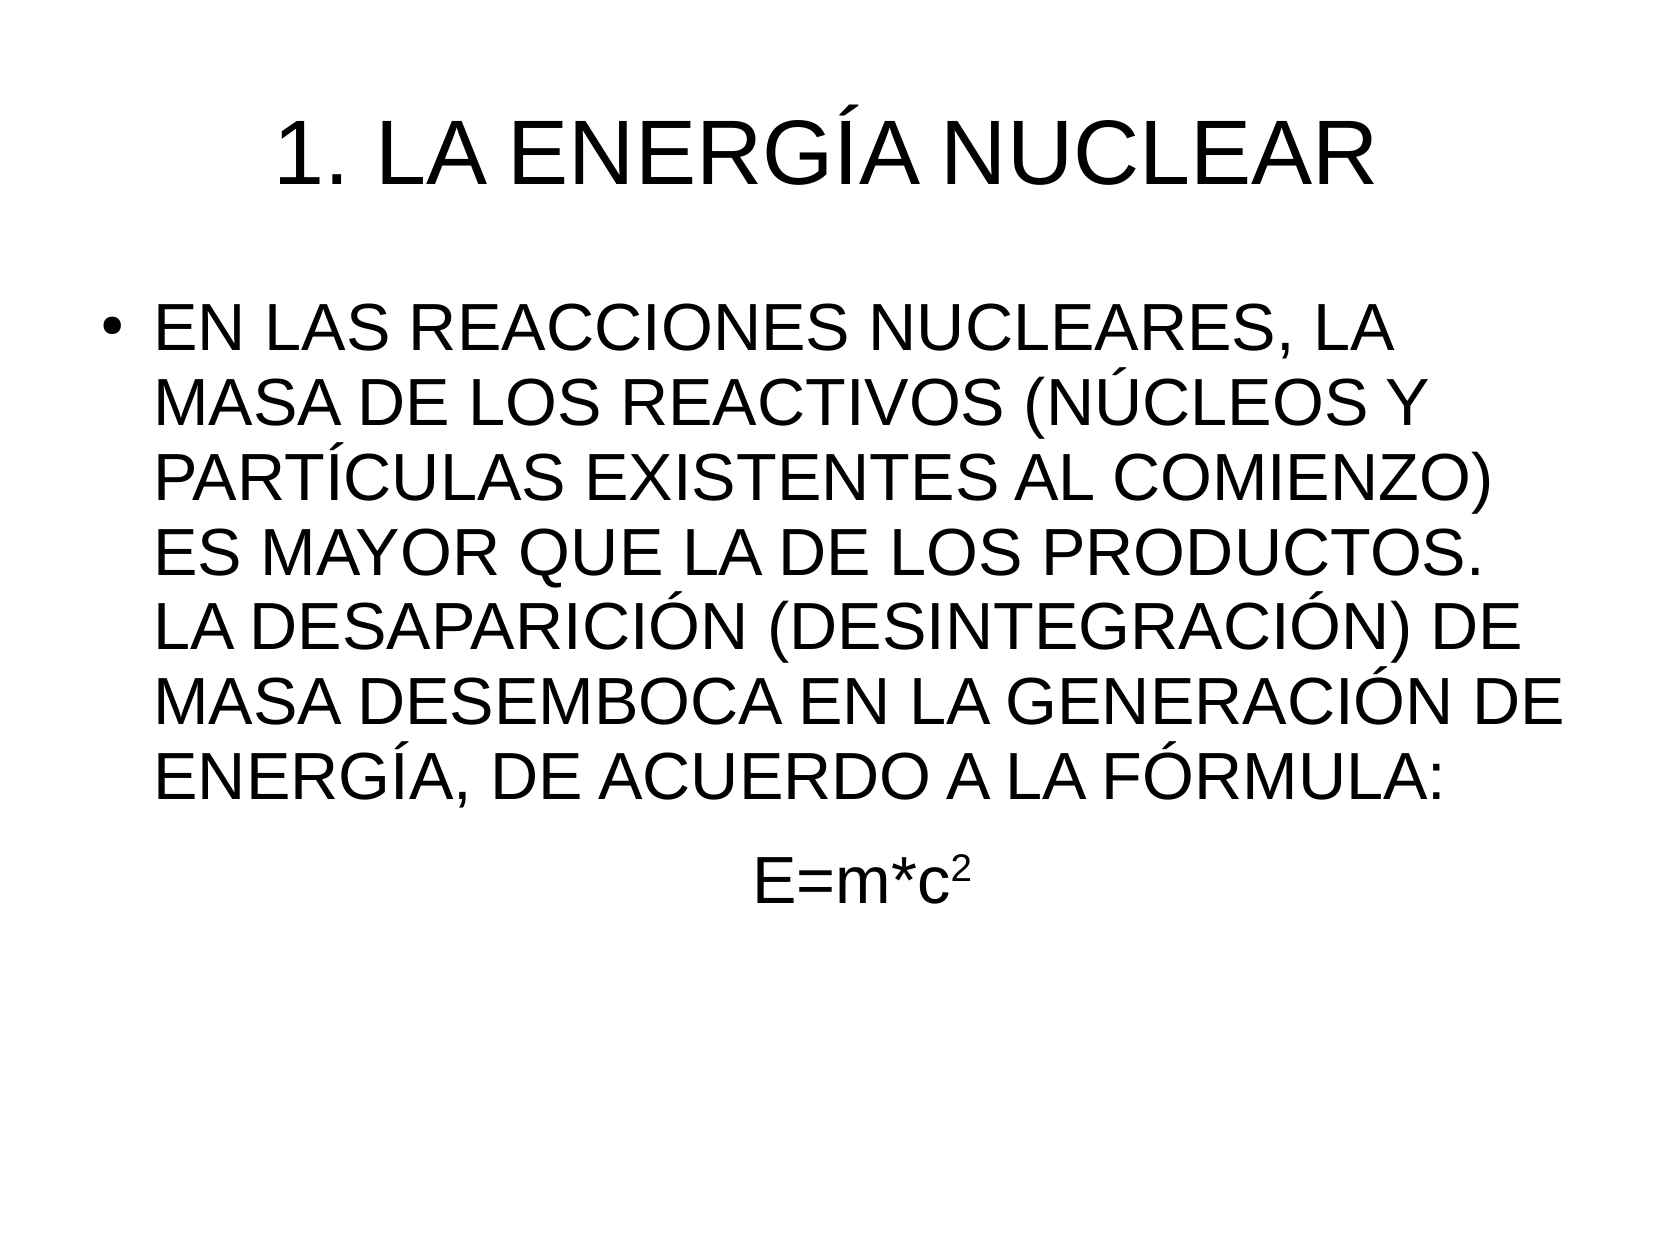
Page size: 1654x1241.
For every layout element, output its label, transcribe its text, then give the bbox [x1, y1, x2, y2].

list EN LAS REACCIONES NUCLEARES, LA MASA DE LOS REACTIVOS (NÚCLEOS Y PARTÍCULAS EXISTENTES AL COMIENZO) ES MAYOR QUE LA DE LOS PRODUCTOS. LA DESAPARICIÓN (DESINTEGRACIÓN) DE MASA DESEMBOCA EN LA GENERACIÓN DE ENERGÍA, DE ACUERDO A LA FÓRMULA: E=m*c2 [82, 290, 1571, 1109]
title 1. LA ENERGÍA NUCLEAR [82, 56, 1571, 250]
